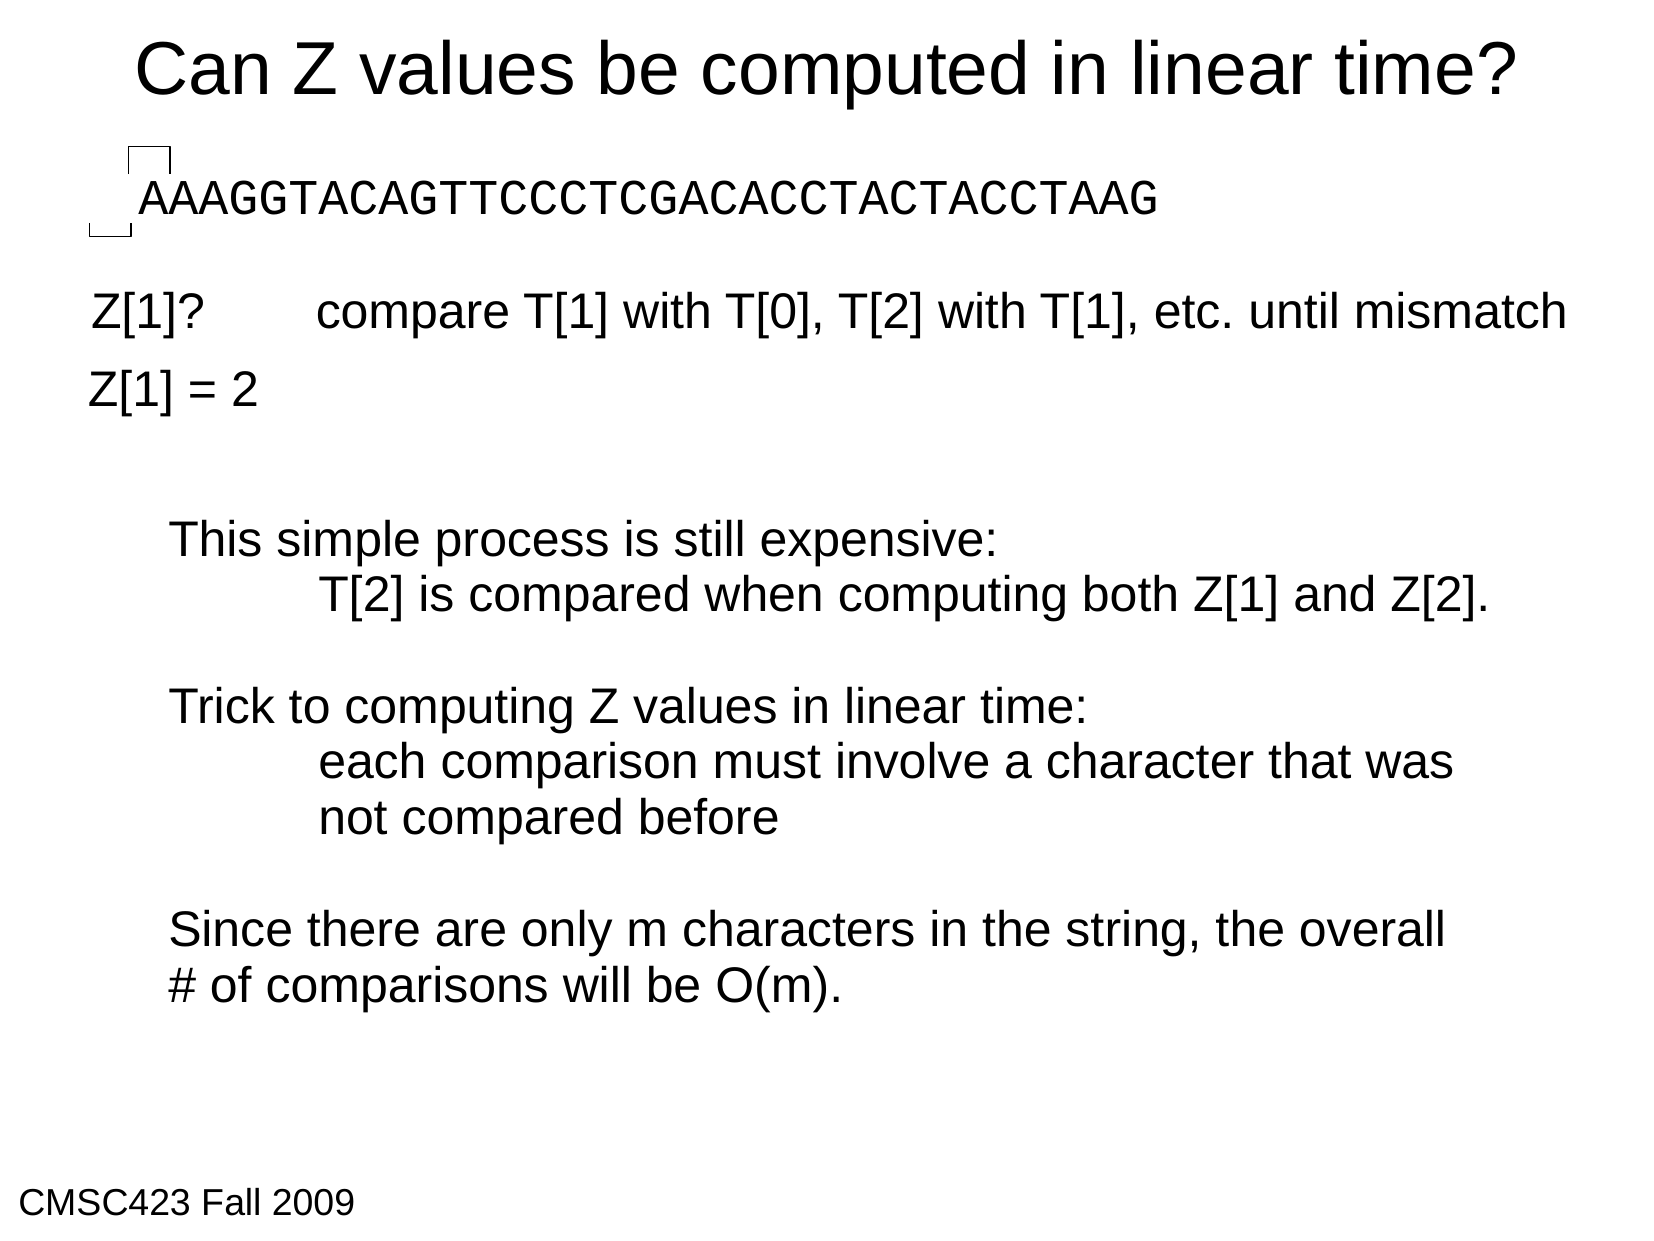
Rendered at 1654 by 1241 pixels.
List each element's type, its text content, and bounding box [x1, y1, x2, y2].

text_box Z[1]? [76, 275, 221, 347]
text_box This simple process is still expensive: T[2] is compared when computing both Z[1] and Z[2]. Trick to computing Z values in linear time: each comparison must involve a character that was not compared before Since there are only m characters in the string, the overall # of comparisons will be O(m). [153, 503, 1507, 1021]
text_box Z[1] = 2 [73, 353, 275, 425]
text_box AAAGGTACAGTTCCCTCGACACCTACTACCTAAG [123, 165, 1174, 238]
text_box compare T[1] with T[0], T[2] with T[1], etc. until mismatch [301, 275, 1585, 347]
title Can Z values be computed in linear time? [0, 10, 1654, 127]
